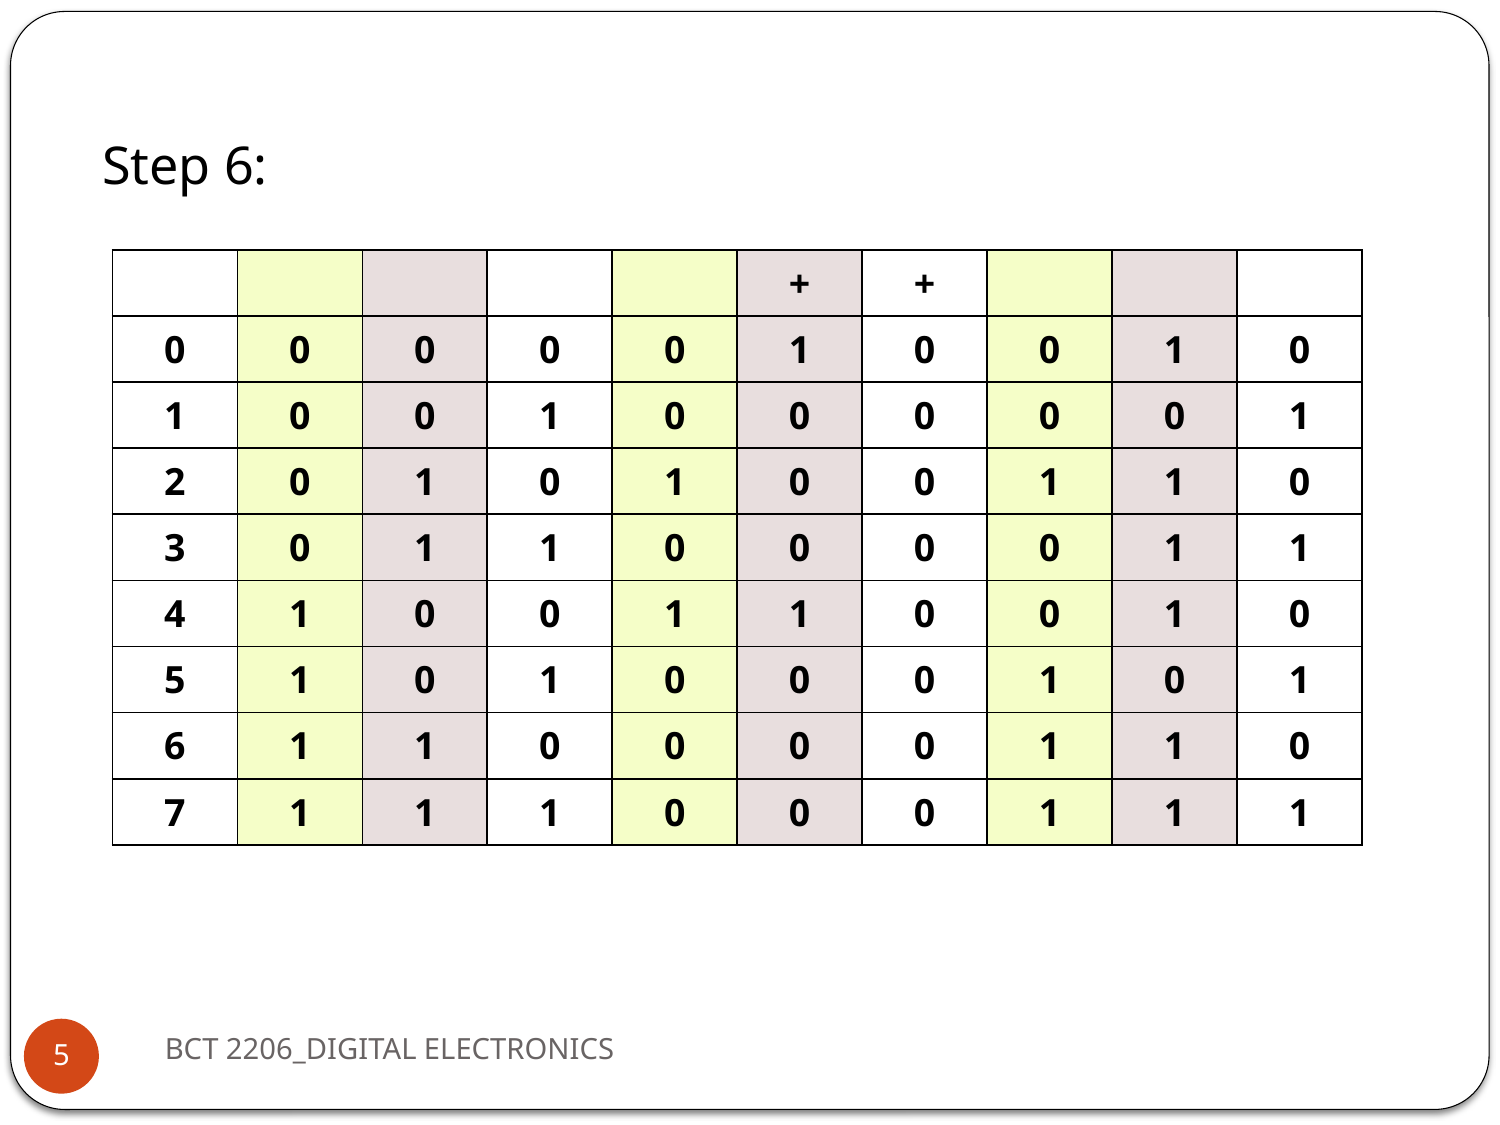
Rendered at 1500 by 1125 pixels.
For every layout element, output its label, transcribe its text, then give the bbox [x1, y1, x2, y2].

table_cell 1 [988, 449, 1111, 513]
table_cell 1 [238, 647, 362, 712]
table_cell 3 [113, 515, 237, 580]
table_cell 0 [988, 581, 1111, 646]
table_cell 4 [113, 581, 237, 646]
table_cell 1 [738, 317, 861, 381]
table_header [113, 251, 237, 315]
table_cell 1 [488, 515, 611, 580]
table_cell 1 [488, 647, 611, 712]
table_header [1238, 251, 1361, 315]
table_header + [738, 251, 861, 315]
table_cell 6 [113, 713, 237, 778]
table_cell 0 [238, 383, 362, 447]
table_cell 0 [738, 449, 861, 513]
table_cell 1 [738, 581, 861, 646]
table_cell 1 [1113, 713, 1236, 778]
table_cell 0 [863, 449, 986, 513]
table_cell 1 [1113, 317, 1236, 381]
table_cell 0 [738, 713, 861, 778]
table_cell 1 [1113, 780, 1236, 844]
table_cell 0 [863, 515, 986, 580]
table_cell 1 [238, 713, 362, 778]
table_cell 0 [1113, 383, 1236, 447]
table_cell 0 [613, 780, 736, 844]
table_cell 0 [613, 383, 736, 447]
table_cell 1 [488, 780, 611, 844]
table_cell 0 [1238, 449, 1361, 513]
table_cell 0 [1238, 317, 1361, 381]
table_cell 0 [1113, 647, 1236, 712]
table_cell 1 [613, 449, 736, 513]
table_cell 1 [1238, 780, 1361, 844]
table_cell 1 [1113, 581, 1236, 646]
table_cell 7 [113, 780, 237, 844]
table_cell 0 [613, 317, 736, 381]
table_cell 0 [863, 317, 986, 381]
table_cell 0 [738, 780, 861, 844]
table_cell 0 [988, 317, 1111, 381]
table_cell 0 [238, 317, 362, 381]
table_cell 0 [238, 515, 362, 580]
table_cell 0 [863, 647, 986, 712]
table_header [363, 251, 486, 315]
table_cell 0 [488, 317, 611, 381]
list Step 6: [87, 125, 1438, 1050]
table_cell 0 [238, 449, 362, 513]
table_header [988, 251, 1111, 315]
table_cell 1 [113, 383, 237, 447]
table_cell 1 [1113, 515, 1236, 580]
table_header [488, 251, 611, 315]
table_cell 0 [363, 647, 486, 712]
table_cell 0 [738, 647, 861, 712]
table_cell 0 [613, 713, 736, 778]
table_cell 0 [863, 581, 986, 646]
table_cell 0 [863, 713, 986, 778]
table_cell 1 [238, 581, 362, 646]
table_cell 2 [113, 449, 237, 513]
table_cell 0 [363, 317, 486, 381]
table_cell 1 [363, 713, 486, 778]
table_cell 1 [1238, 383, 1361, 447]
table_cell 0 [613, 647, 736, 712]
table_cell 0 [1238, 713, 1361, 778]
table_cell 1 [363, 515, 486, 580]
table_header + [863, 251, 986, 315]
table_cell 0 [488, 449, 611, 513]
table_cell 0 [363, 383, 486, 447]
table_cell 1 [613, 581, 736, 646]
table_cell 0 [988, 515, 1111, 580]
table_cell 0 [363, 581, 486, 646]
table_cell 1 [238, 780, 362, 844]
table_cell 1 [1238, 647, 1361, 712]
table_cell 0 [1238, 581, 1361, 646]
table_header [613, 251, 736, 315]
table_cell 0 [488, 713, 611, 778]
table_cell 1 [1238, 515, 1361, 580]
table_cell 1 [988, 713, 1111, 778]
table_cell 1 [363, 780, 486, 844]
table_cell 0 [738, 515, 861, 580]
table_cell 5 [113, 647, 237, 712]
table_header [238, 251, 362, 315]
table_cell 1 [988, 780, 1111, 844]
table_cell 1 [488, 383, 611, 447]
table_cell 0 [863, 383, 986, 447]
table_cell 0 [738, 383, 861, 447]
table_cell 0 [863, 780, 986, 844]
table_cell 0 [613, 515, 736, 580]
table_cell 0 [988, 383, 1111, 447]
table_cell 1 [363, 449, 486, 513]
table_cell 0 [488, 581, 611, 646]
table_cell 0 [113, 317, 237, 381]
text_box <number> [23, 1018, 99, 1094]
table_header [1113, 251, 1236, 315]
table_cell 1 [988, 647, 1111, 712]
table_cell 1 [1113, 449, 1236, 513]
